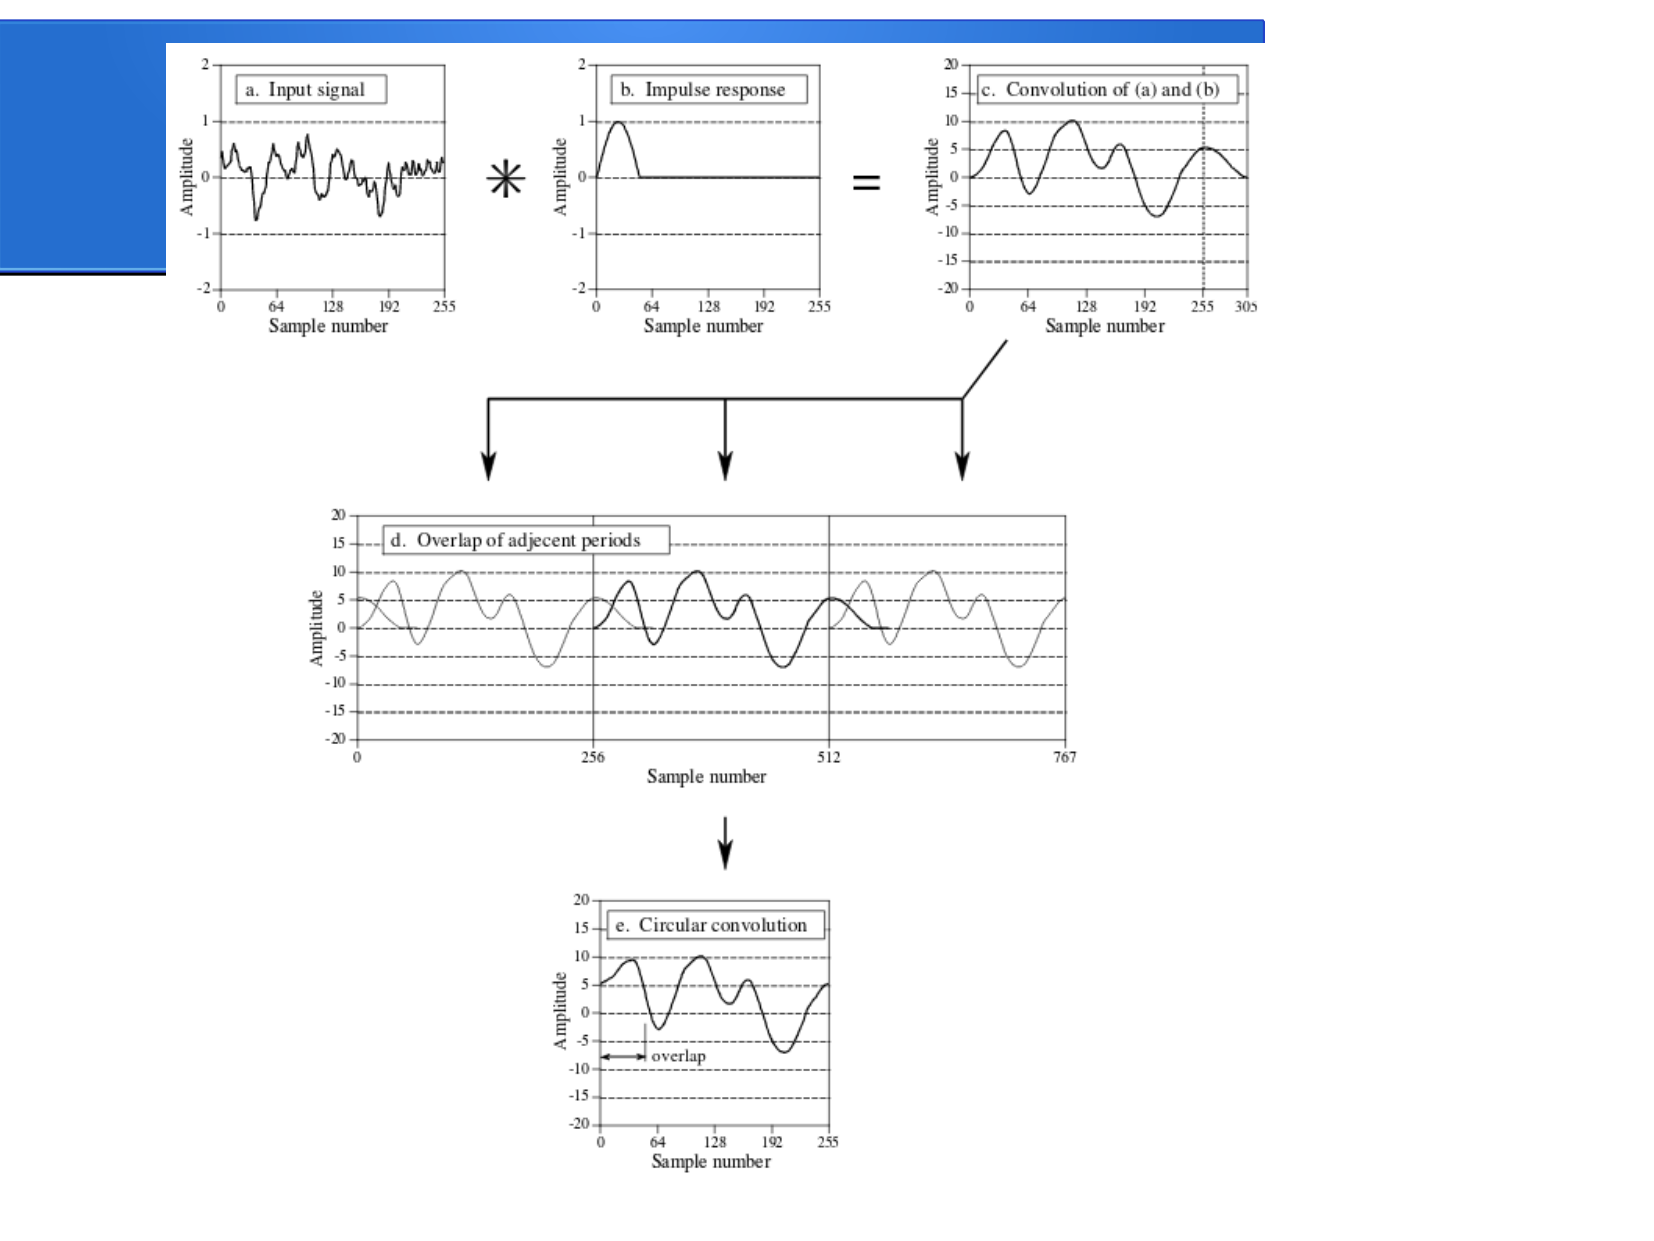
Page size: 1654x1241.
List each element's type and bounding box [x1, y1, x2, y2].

picture [166, 43, 1268, 1179]
